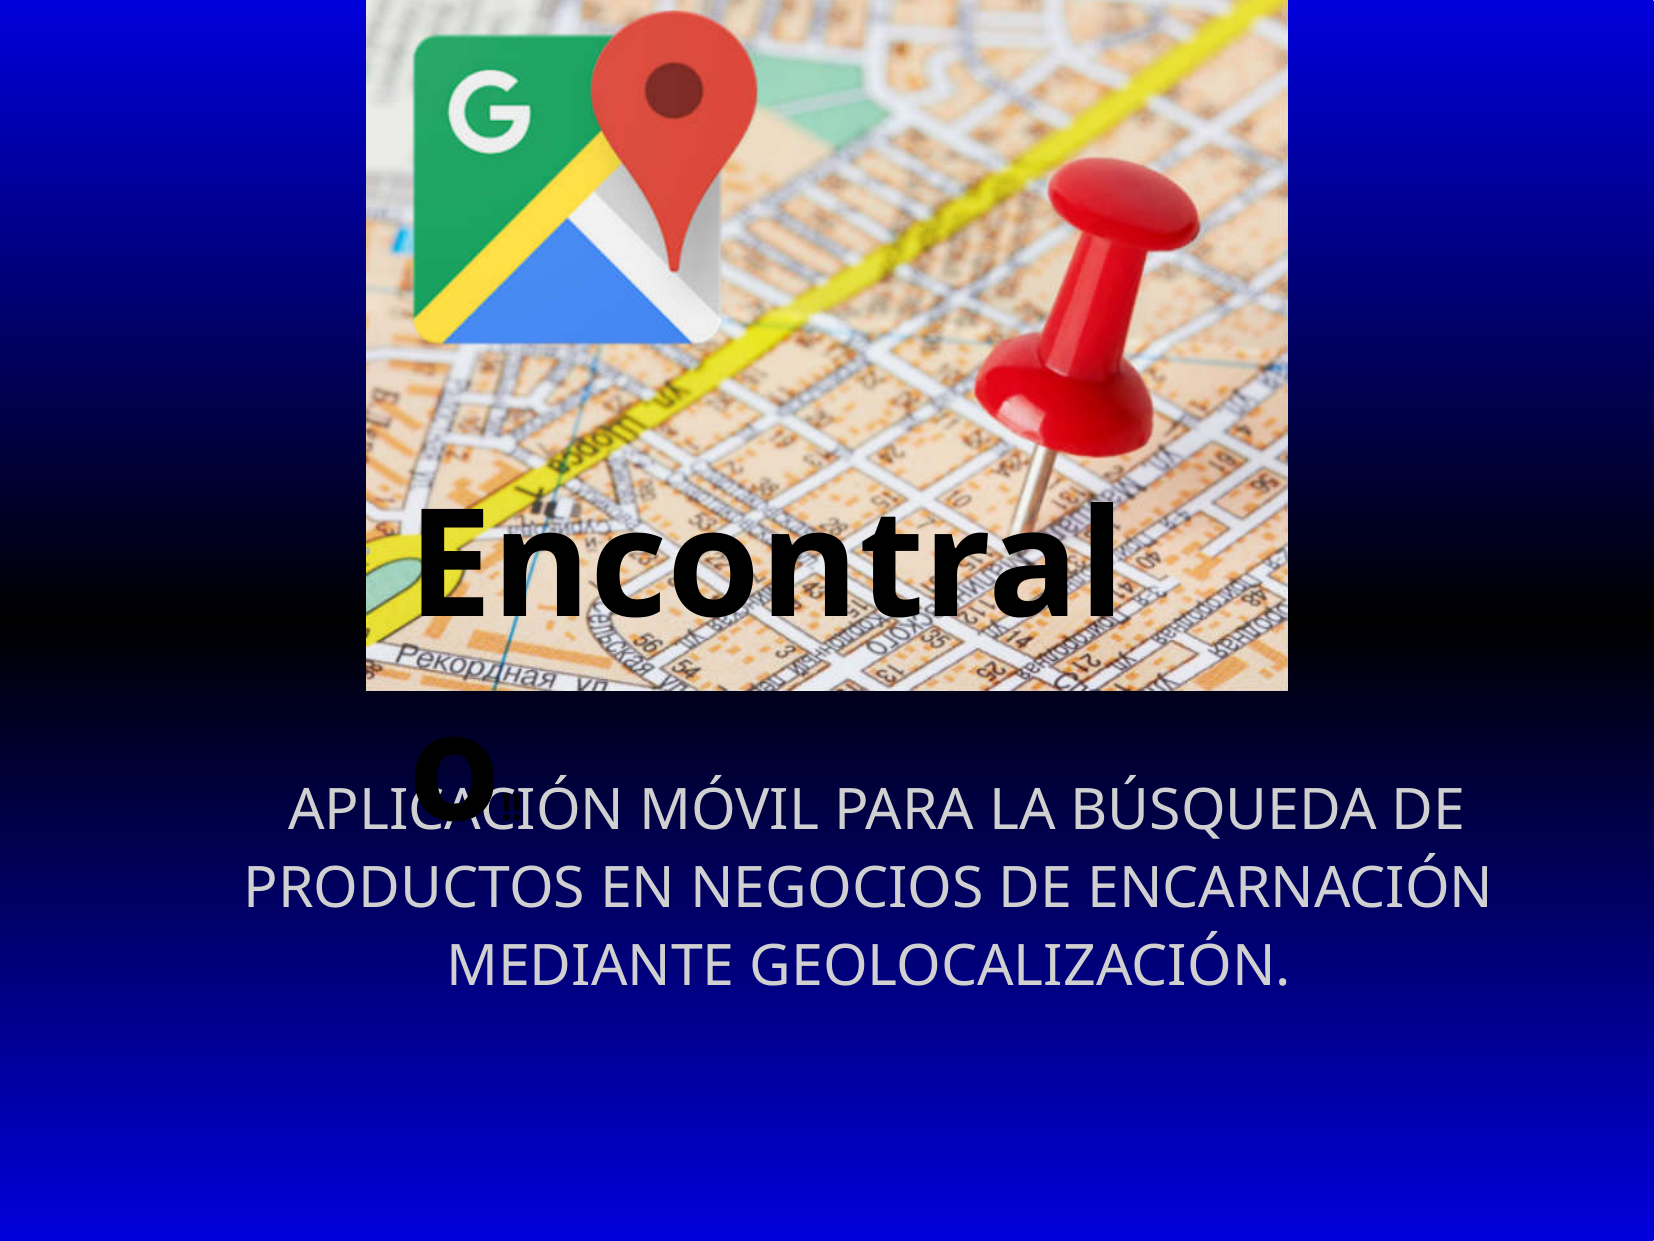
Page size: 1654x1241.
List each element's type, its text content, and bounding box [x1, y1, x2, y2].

list APLICACIÓN MÓVIL PARA LA BÚSQUEDA DE PRODUCTOS EN NEGOCIOS DE ENCARNACIÓN MEDIANTE GEOLOCALIZACIÓN. [94, 566, 1583, 1170]
picture [366, 0, 1288, 566]
text_box Encontralo!! [393, 448, 1229, 670]
